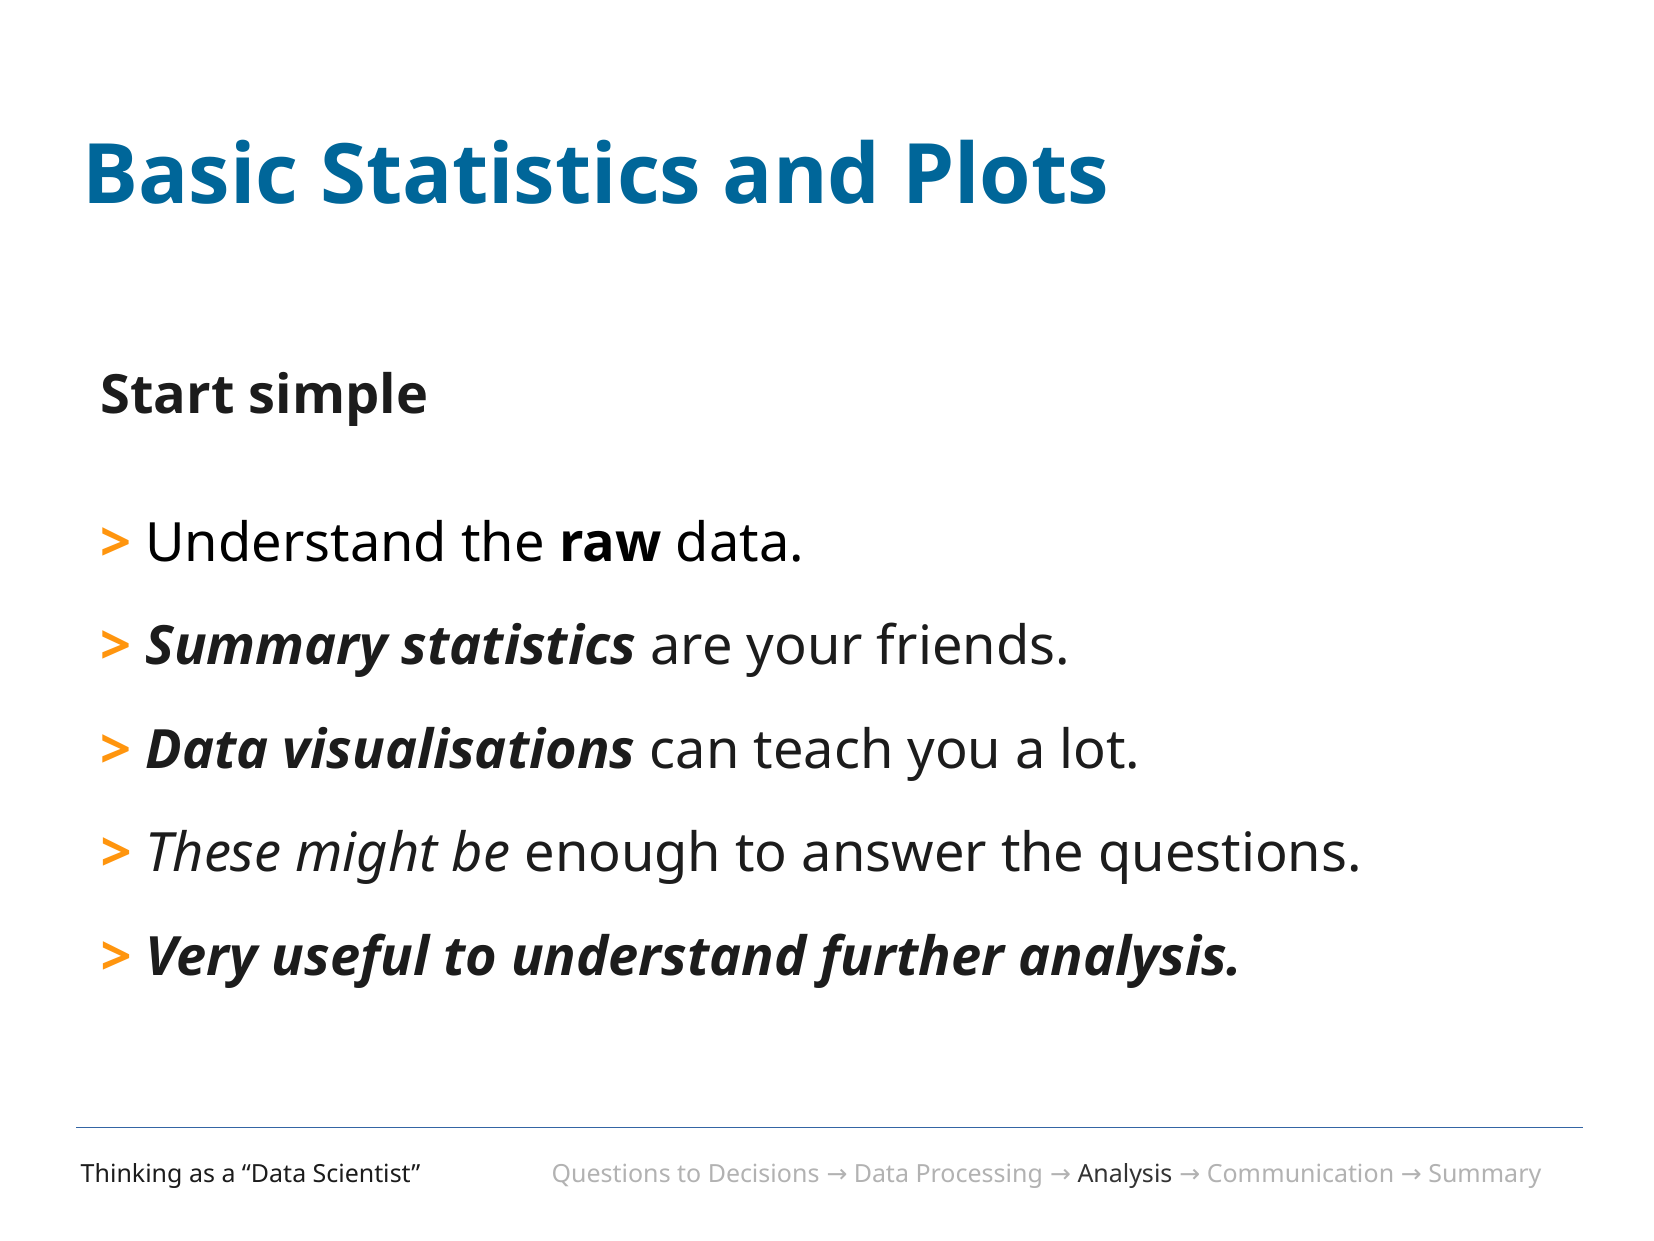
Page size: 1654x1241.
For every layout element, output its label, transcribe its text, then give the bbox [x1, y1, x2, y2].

text_box Questions to Decisions → Data Processing → Analysis → Communication → Summary [536, 1148, 1587, 1225]
list Start simple > Understand the raw data. > Summary statistics are your friends. > Data visualisations can teach you a lot. > These might be enough to answer the questions. > Very useful to understand further analysis. [82, 355, 1571, 1047]
text_box Thinking as a “Data Scientist” [65, 1148, 536, 1225]
title Basic Statistics and Plots [82, 72, 1571, 271]
